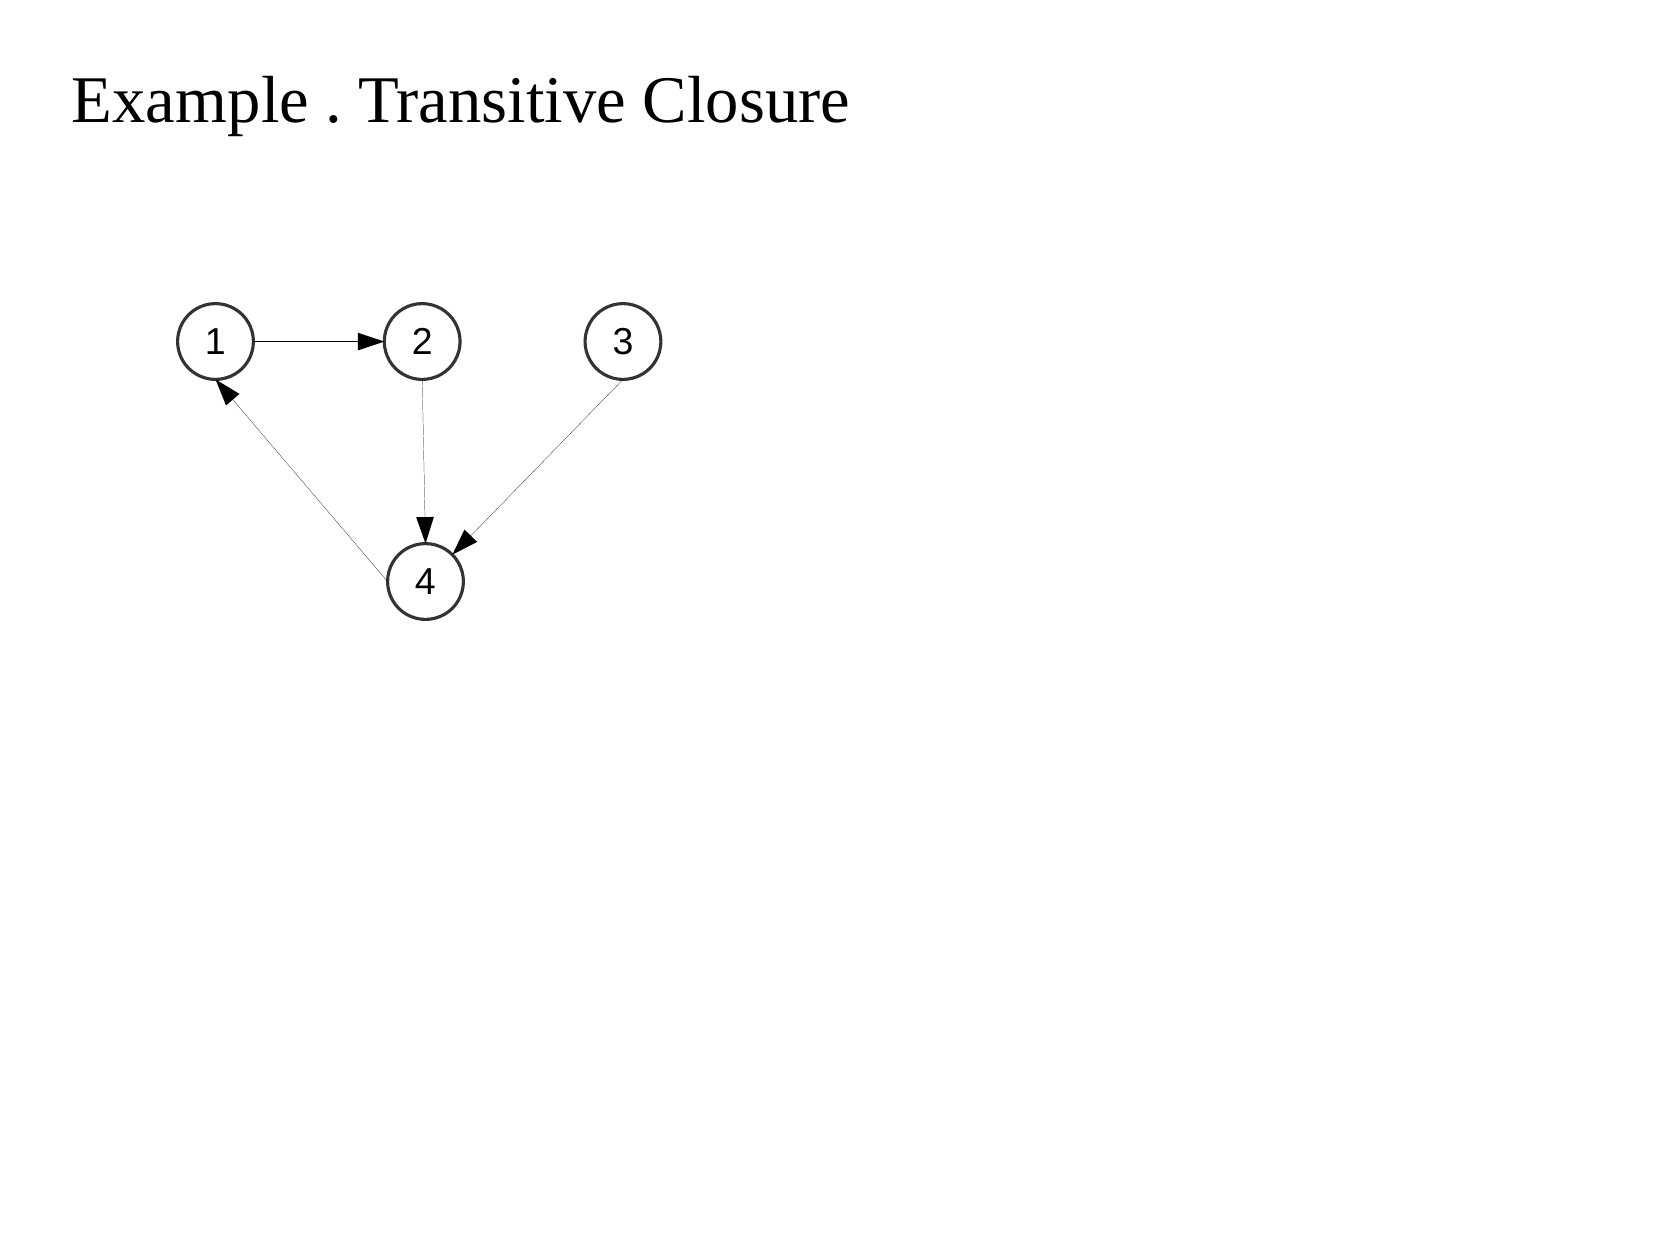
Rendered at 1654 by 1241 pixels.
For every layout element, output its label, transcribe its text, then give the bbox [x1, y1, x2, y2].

text_box 4 [387, 543, 464, 620]
text_box 2 [384, 303, 461, 380]
title Example . Transitive Closure [71, 49, 1561, 151]
text_box 3 [585, 303, 661, 380]
text_box 1 [177, 303, 254, 380]
